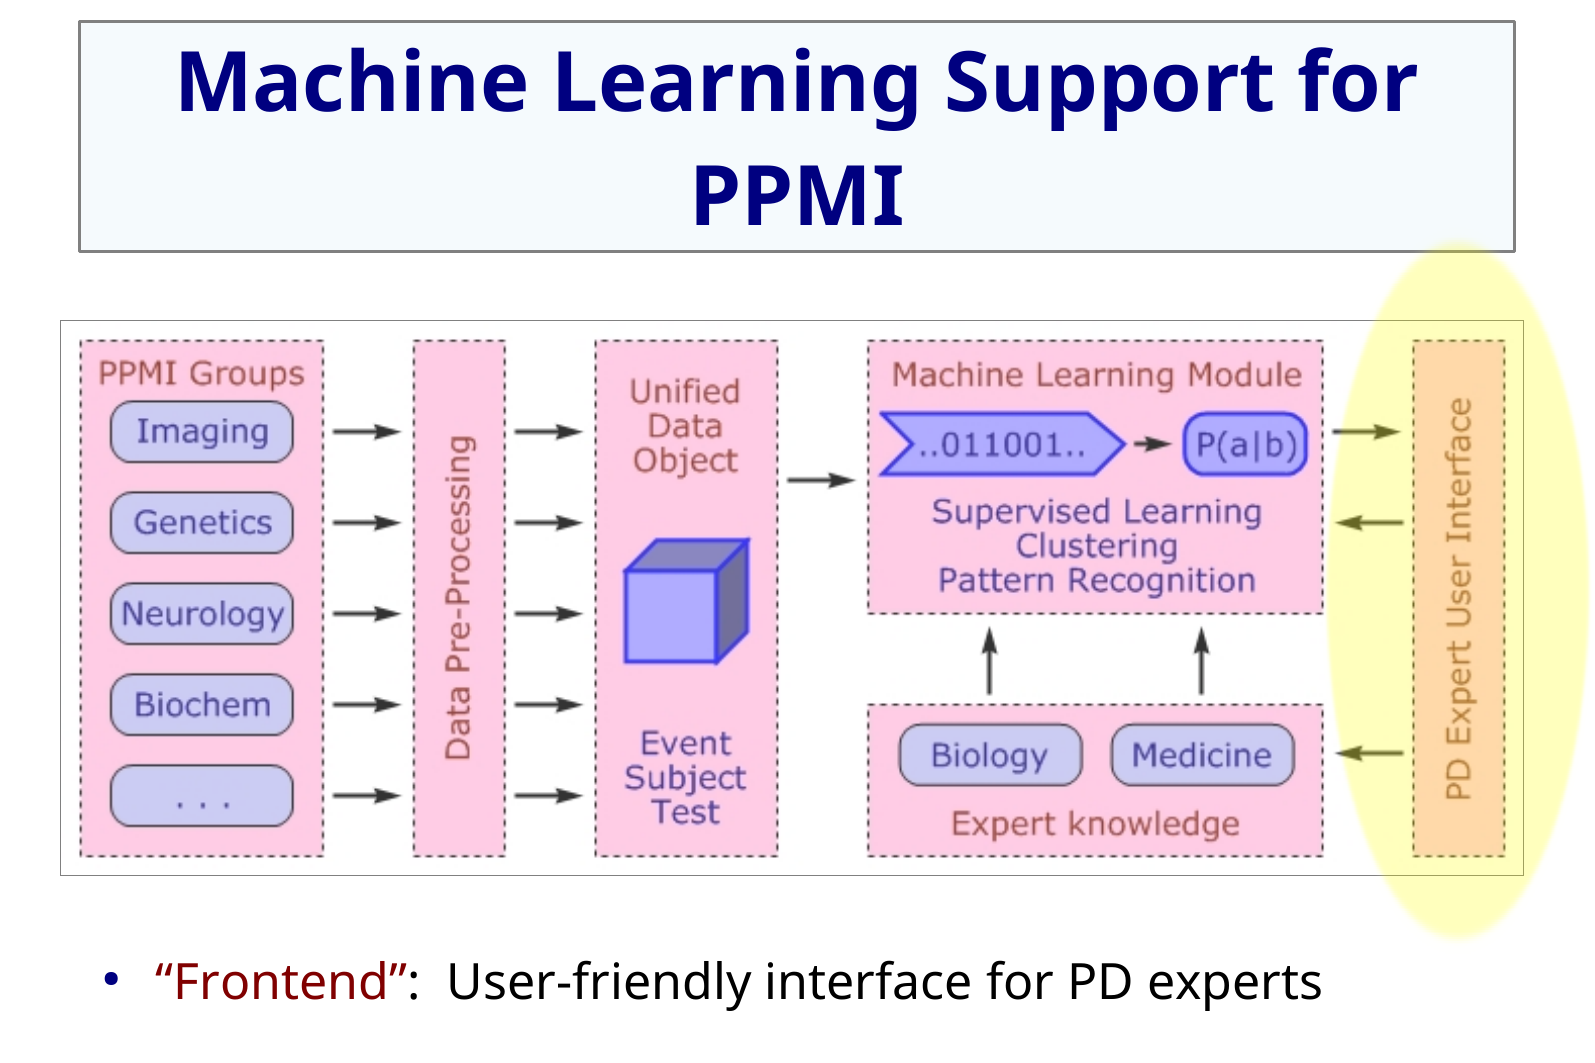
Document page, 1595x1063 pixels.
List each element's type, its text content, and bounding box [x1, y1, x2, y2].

list “Frontend”: User-friendly interface for PD experts [84, 946, 1520, 1036]
picture [0, 0, 1595, 1063]
title Machine Learning Support for PPMI [79, 45, 1515, 227]
